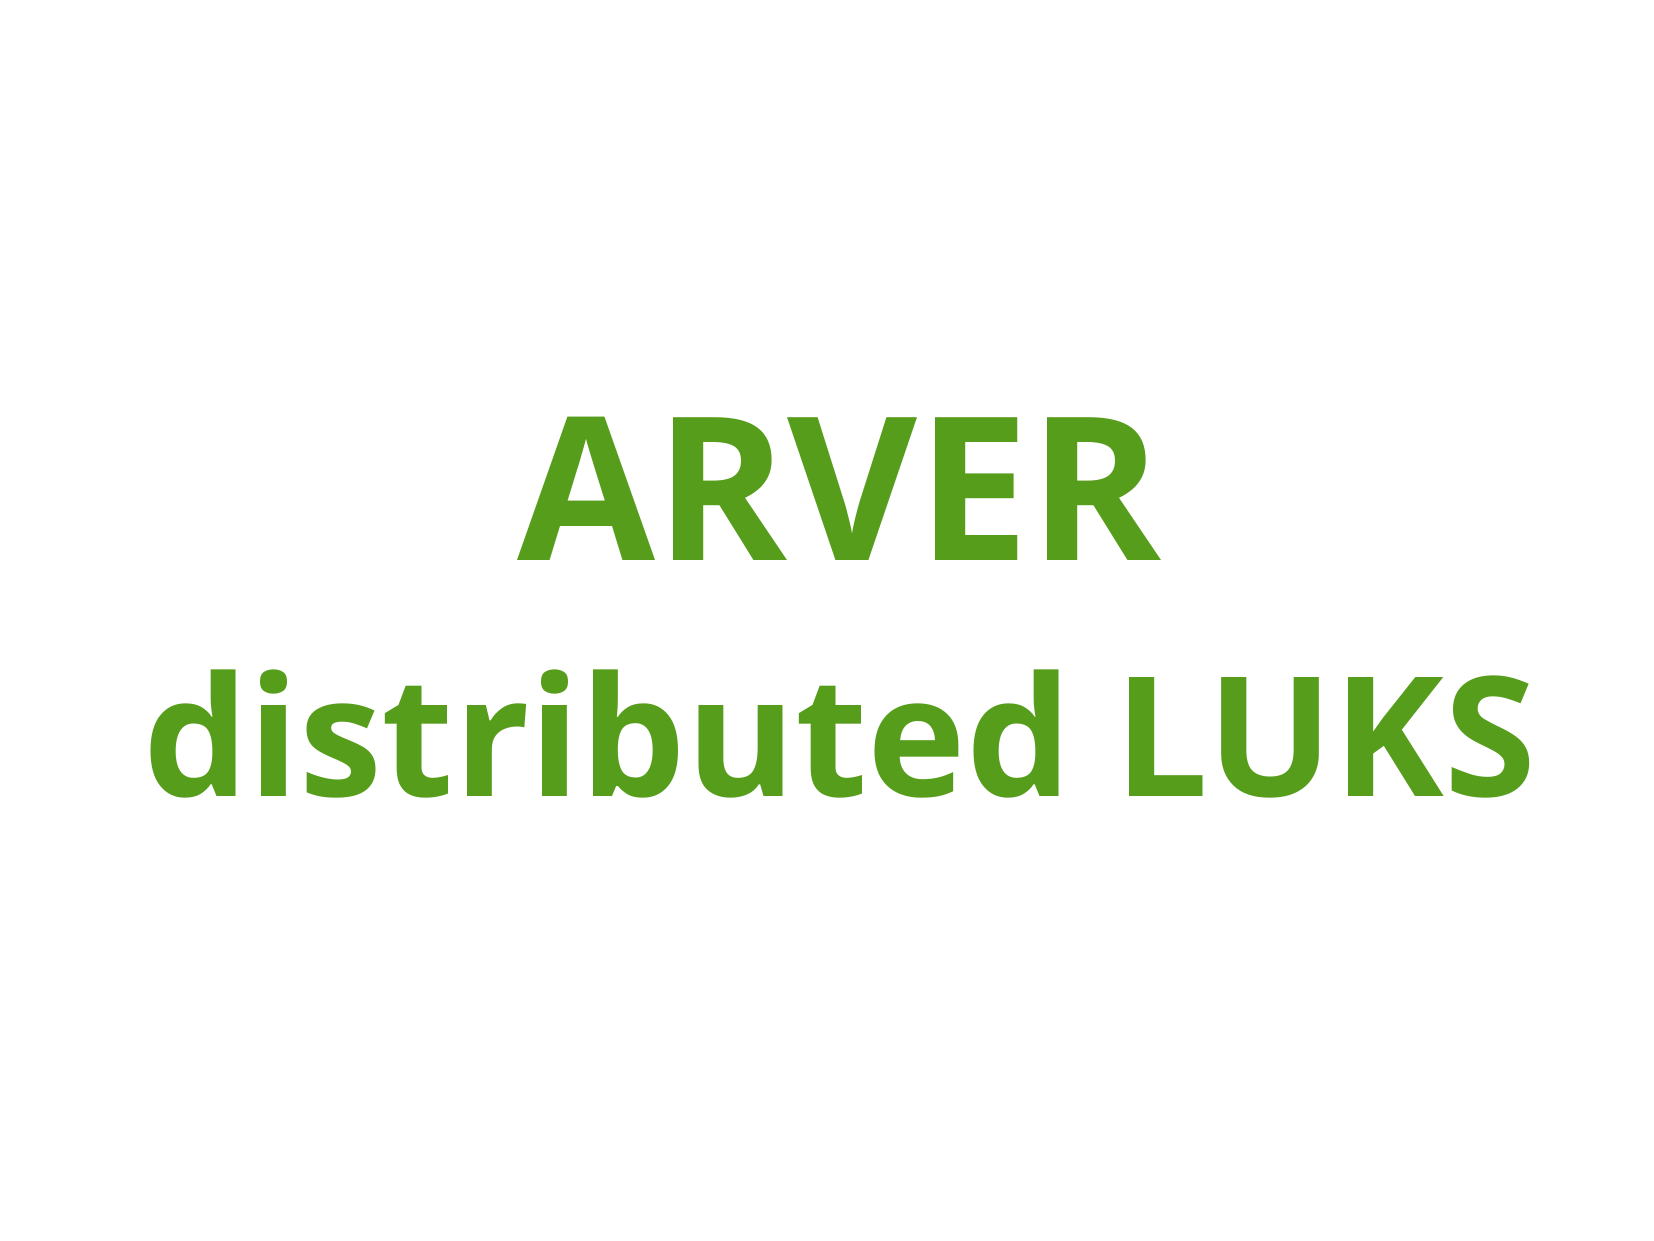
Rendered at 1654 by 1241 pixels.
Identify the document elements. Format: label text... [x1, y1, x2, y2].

title ARVER distributed LUKS [95, 337, 1585, 855]
